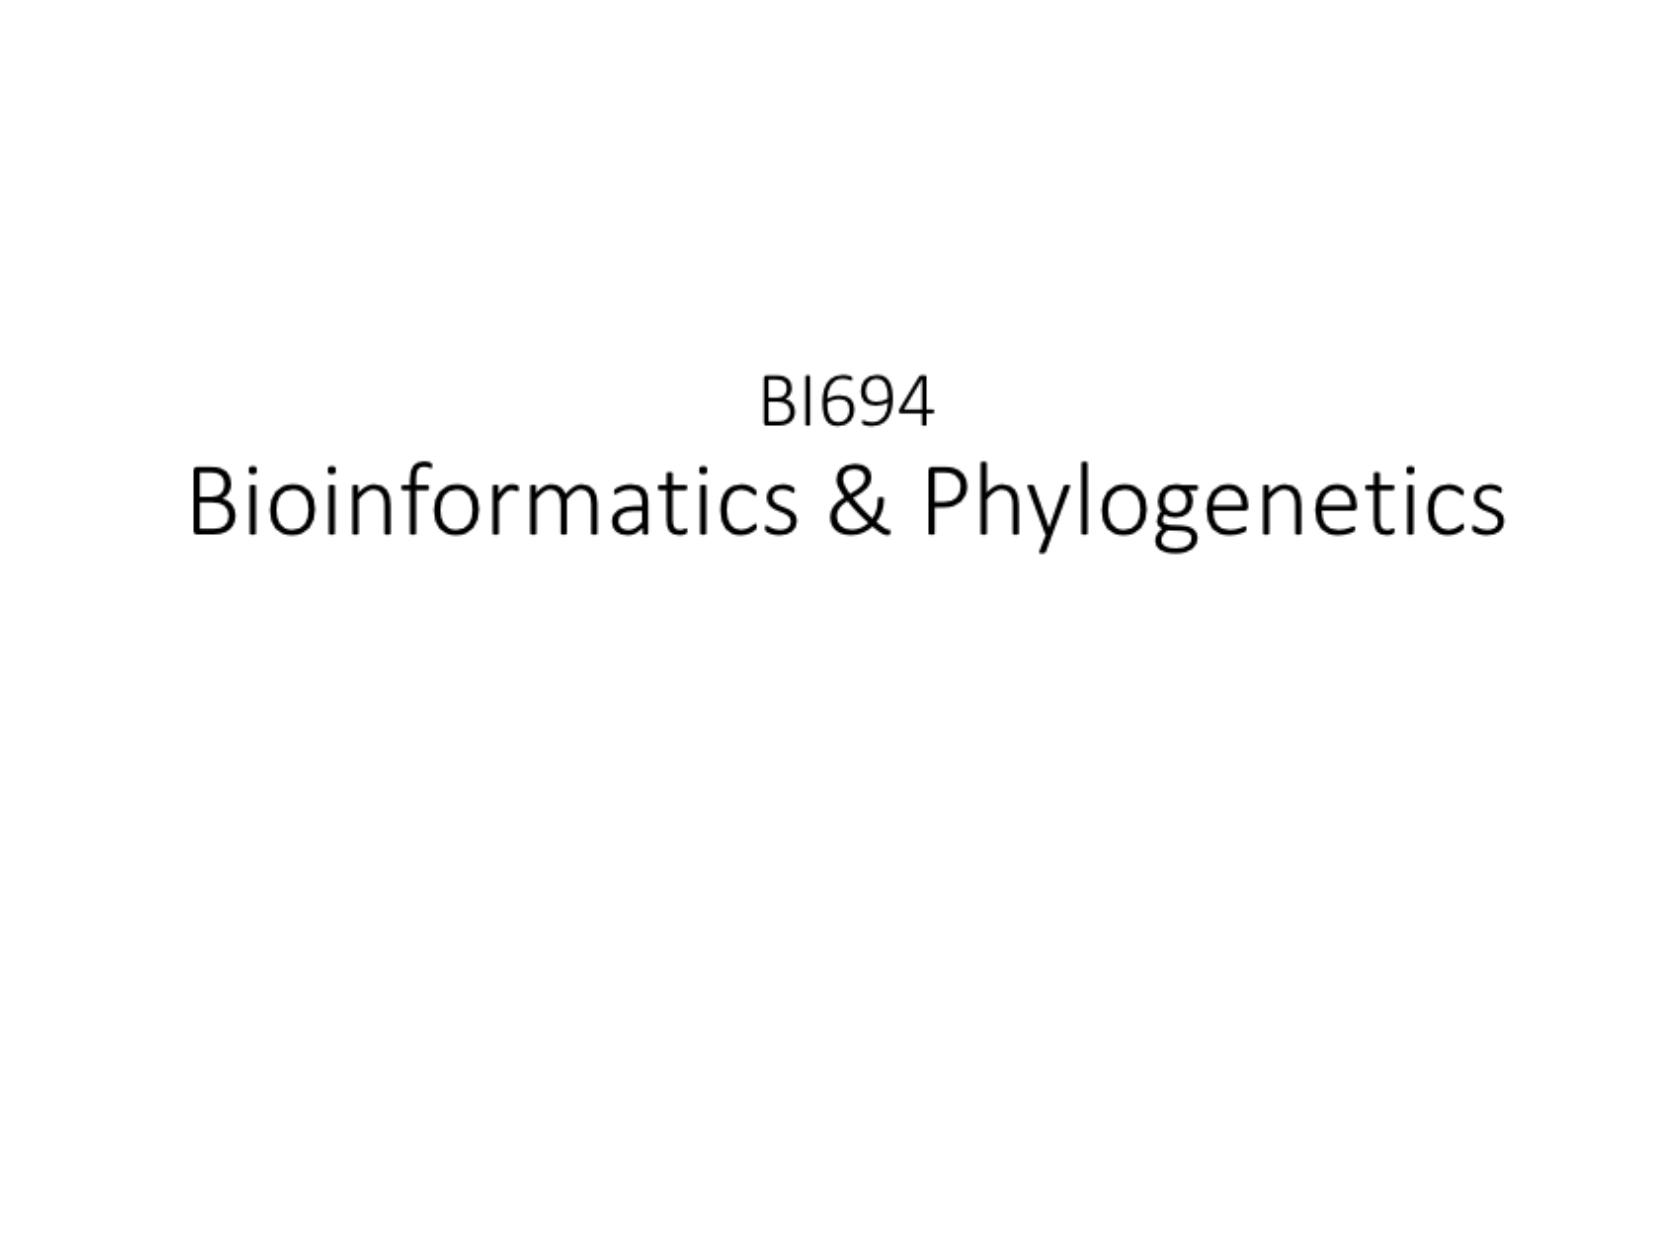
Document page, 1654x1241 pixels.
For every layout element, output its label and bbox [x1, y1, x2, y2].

picture [119, 329, 1575, 630]
